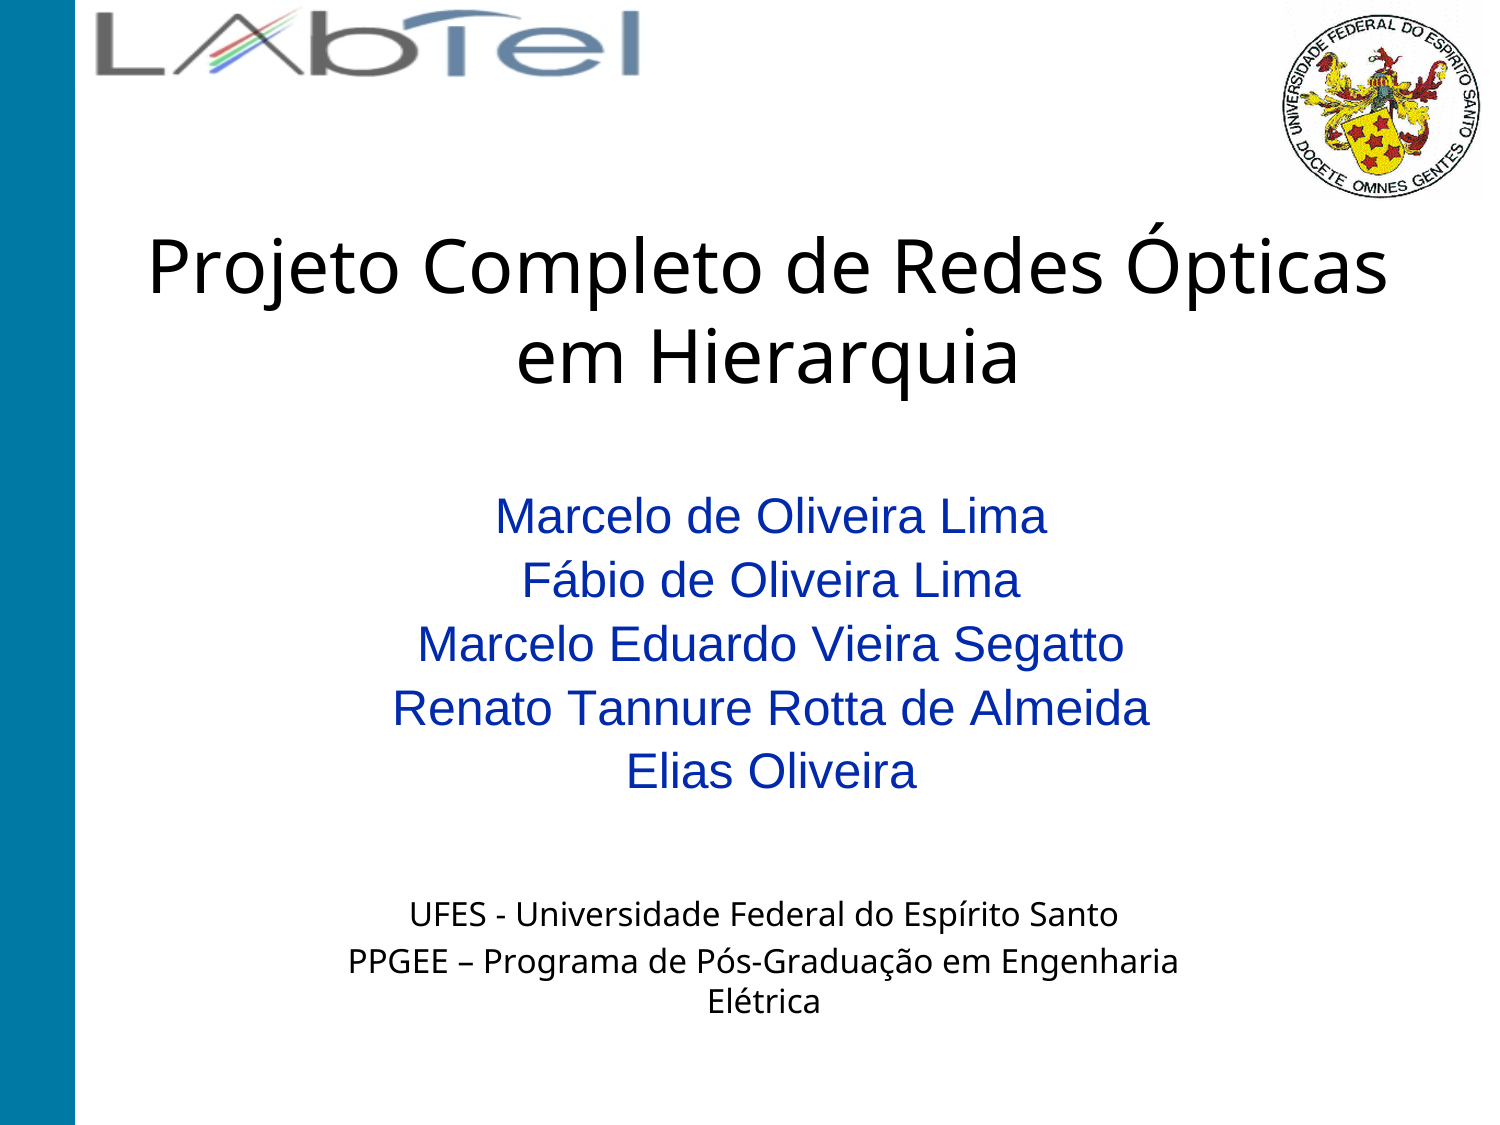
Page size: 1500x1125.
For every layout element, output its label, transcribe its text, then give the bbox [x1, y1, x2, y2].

picture [76, 0, 676, 88]
title Projeto Completo de Redes Ópticas em Hierarquia [124, 137, 1413, 480]
text_box [1281, 0, 1482, 201]
text_box Marcelo de Oliveira Lima Fábio de Oliveira Lima Marcelo Eduardo Vieira Segatto Renato Tannure Rotta de Almeida Elias Oliveira [129, 483, 1413, 808]
text_box UFES - Universidade Federal do Espírito Santo PPGEE – Programa de Pós-Graduação em Engenharia Elétrica [289, 885, 1240, 1034]
